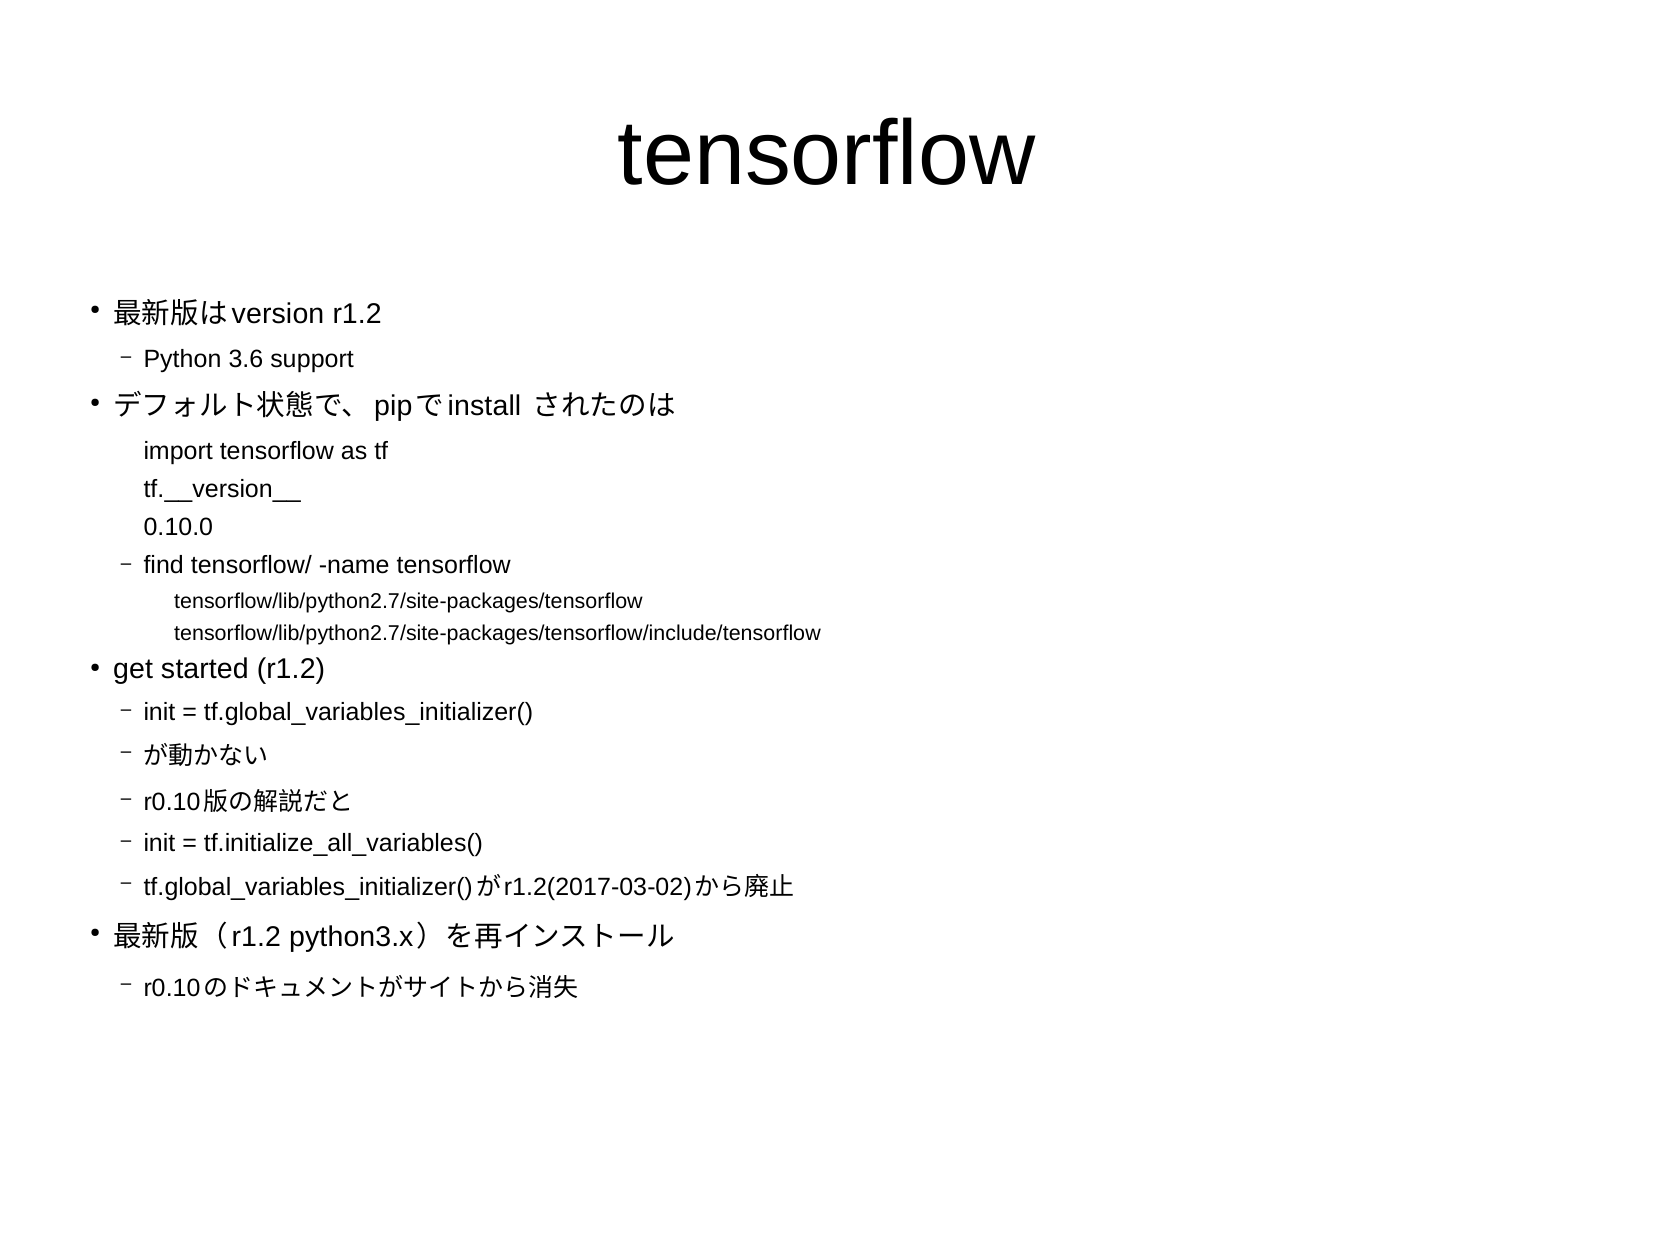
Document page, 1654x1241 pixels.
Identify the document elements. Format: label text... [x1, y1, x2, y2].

list 最新版はversion r1.2 Python 3.6 support デフォルト状態で、pipでinstall されたのは import tensorflow as tf tf.__version__ 0.10.0 find tensorflow/ -name tensorflow tensorflow/lib/python2.7/site-packages/tensorflow tensorflow/lib/python2.7/site-packages/tensorflow/include/tensorflow get started (r1.2) init = tf.global_variables_initializer() が動かない r0.10版の解説だと init = tf.initialize_all_variables() tf.global_variables_initializer()がr1.2(2017-03-02)から廃止 最新版（r1.2 python3.x）を再インストール r0.10のドキュメントがサイトから消失 [82, 290, 1571, 1010]
title tensorflow [82, 49, 1571, 257]
